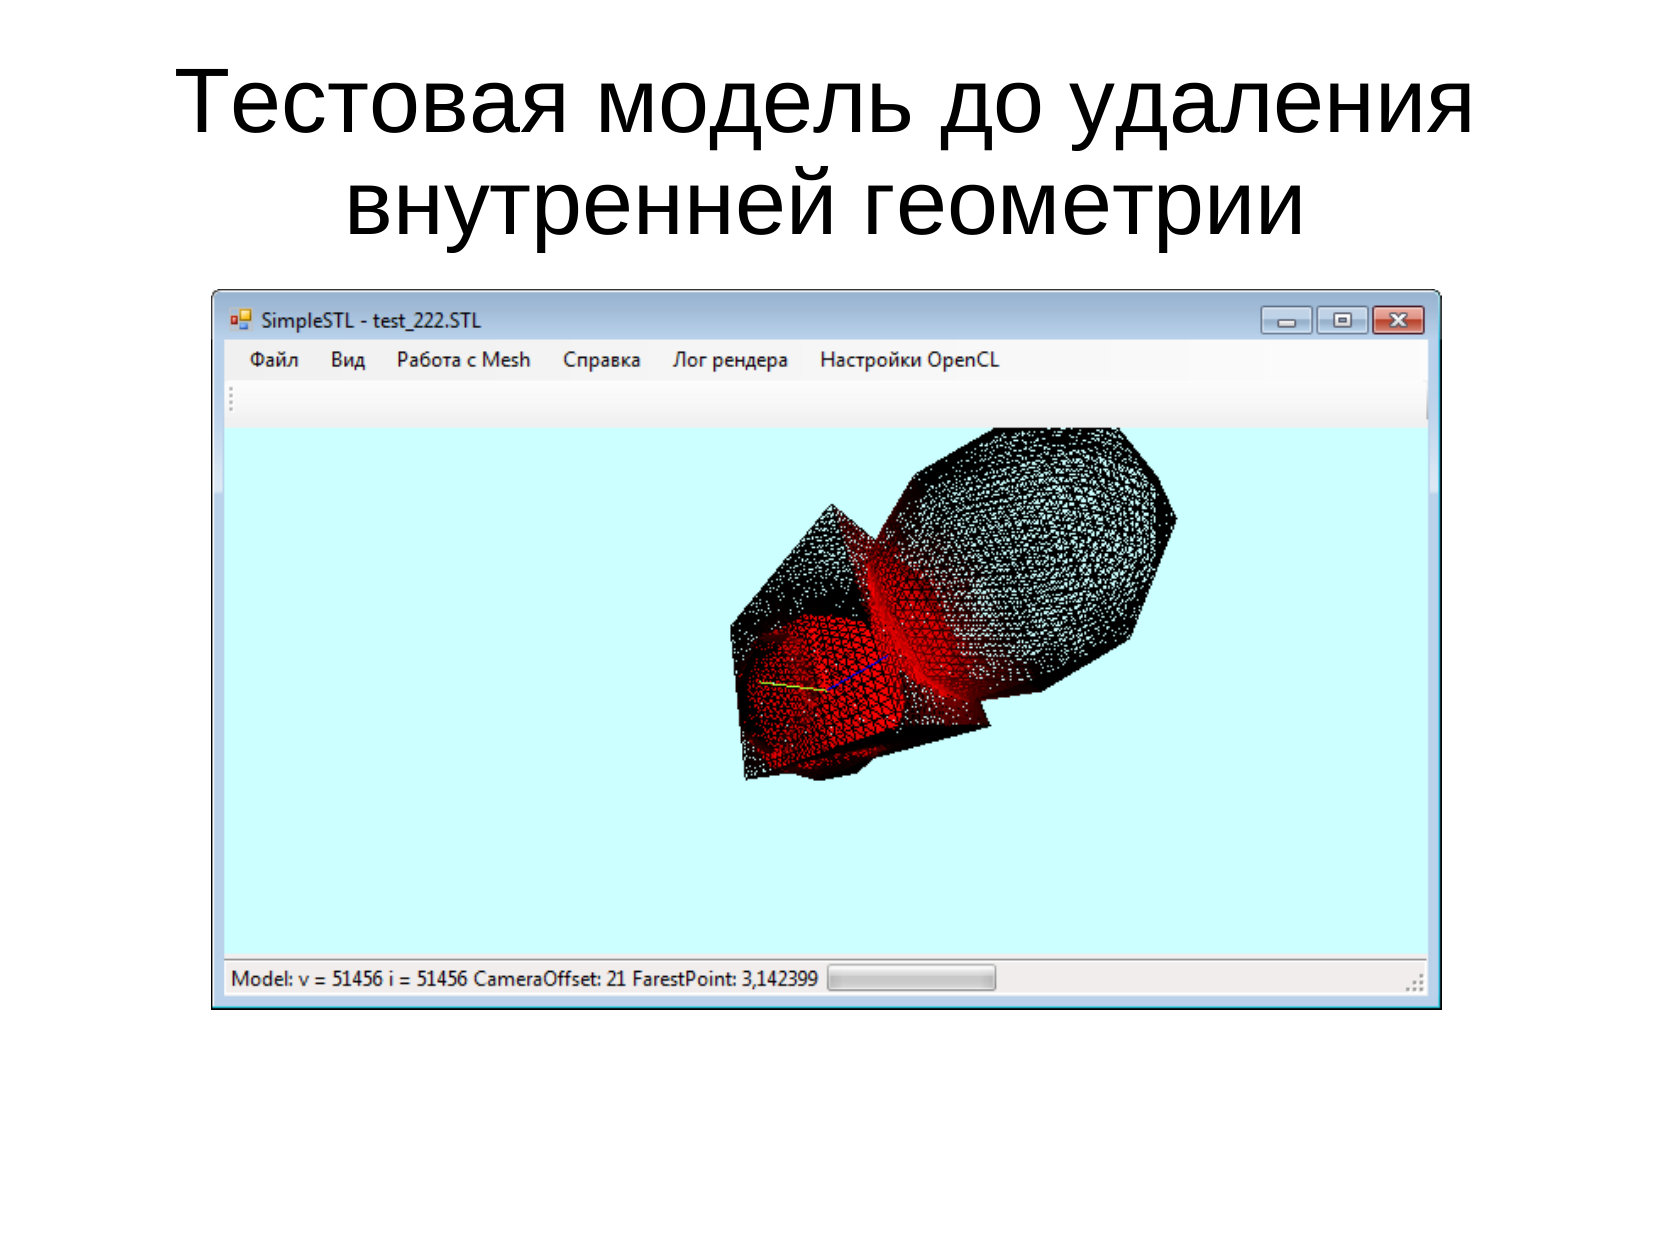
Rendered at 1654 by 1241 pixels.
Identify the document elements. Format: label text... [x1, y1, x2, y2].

picture [211, 289, 1442, 1010]
title Тестовая модель до удаления внутренней геометрии [82, 49, 1571, 257]
